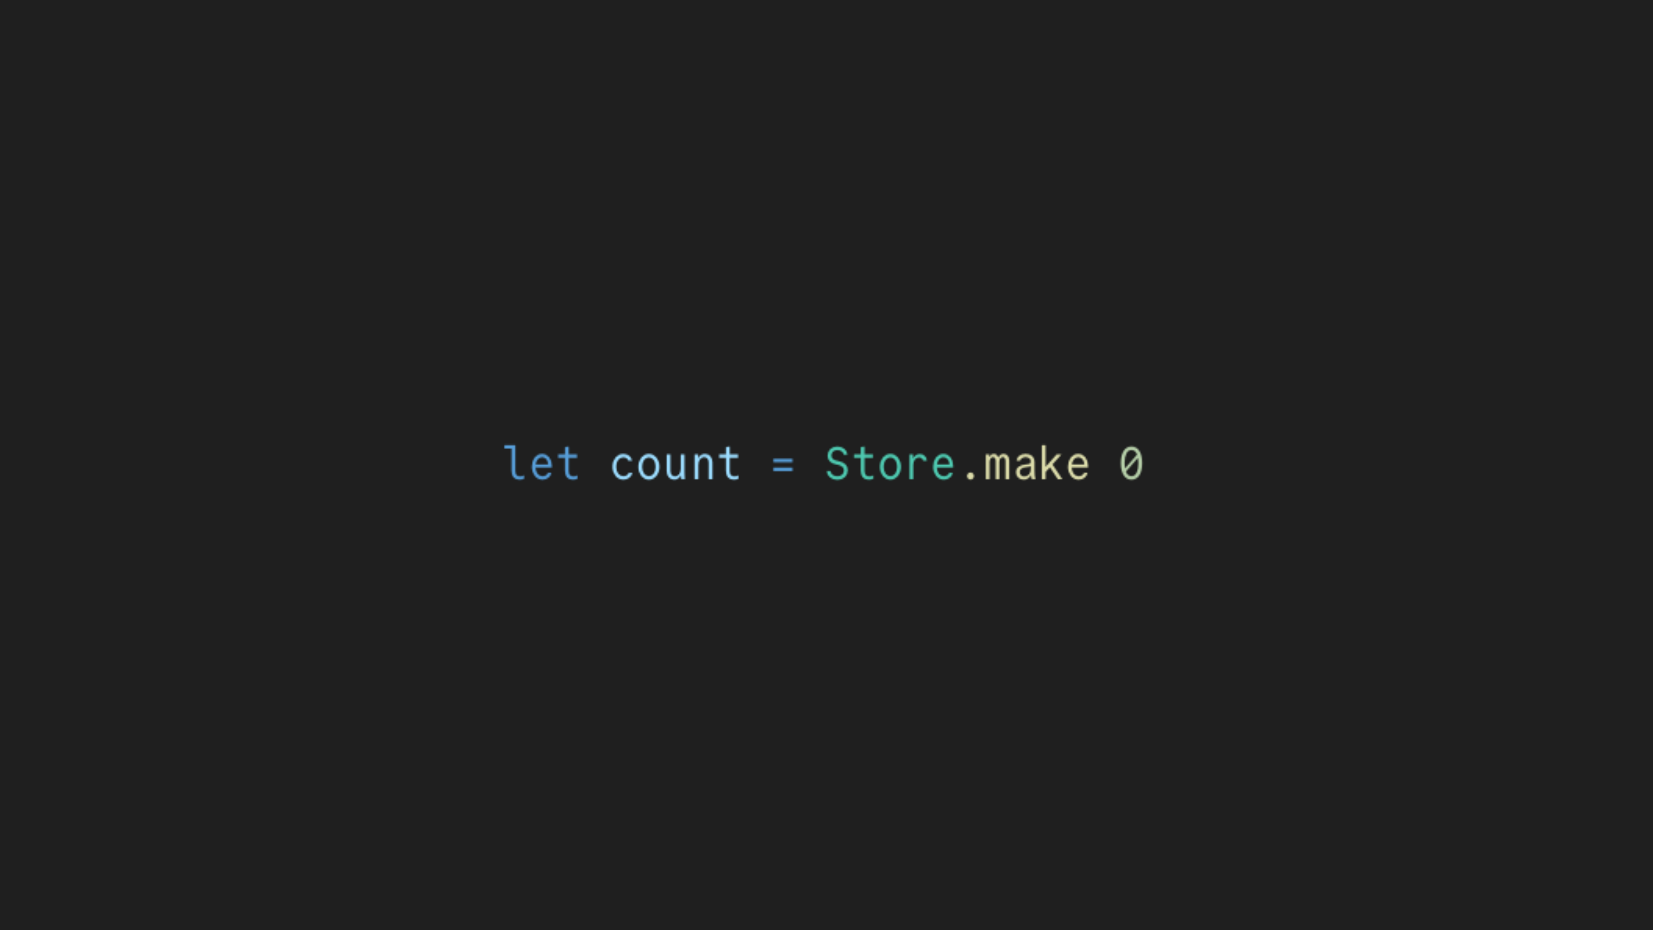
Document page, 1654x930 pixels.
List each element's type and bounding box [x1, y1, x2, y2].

picture [492, 436, 1161, 494]
